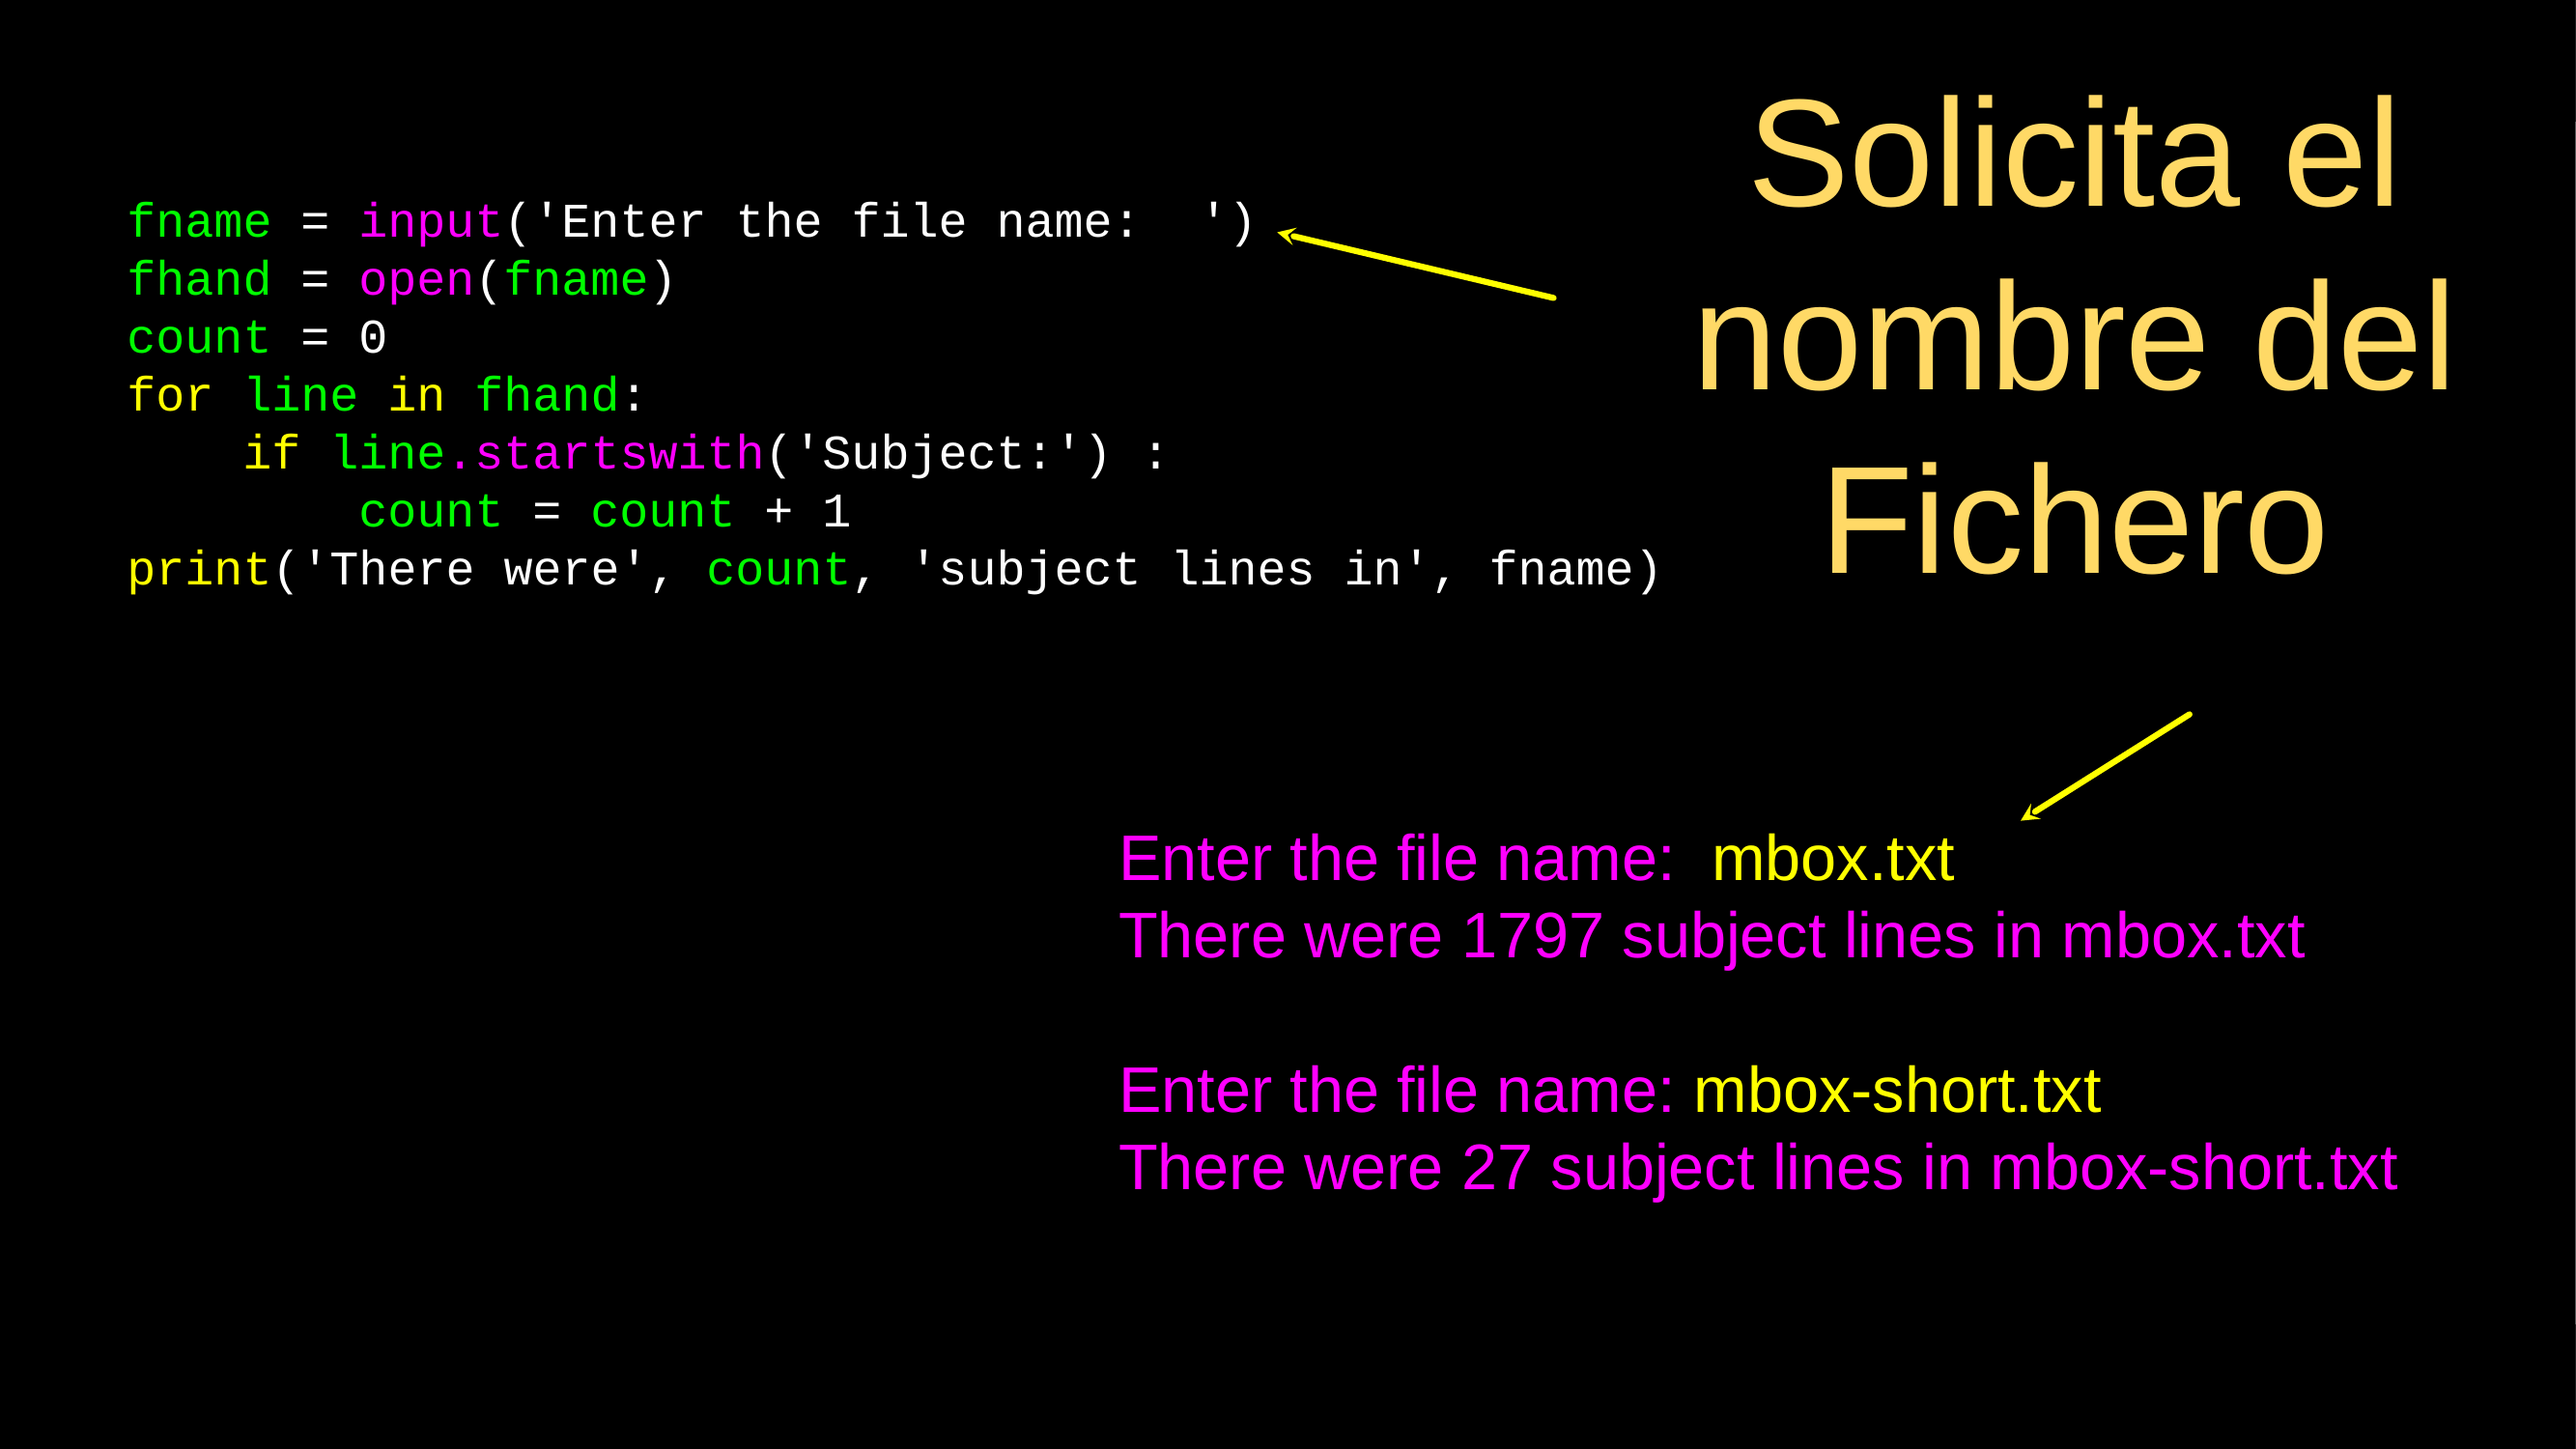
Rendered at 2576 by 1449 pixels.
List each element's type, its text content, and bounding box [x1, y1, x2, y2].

title Solicita el nombre del Fichero [1741, 189, 2479, 468]
text_box Enter the file name: mbox.txt There were 1797 subject lines in mbox.txt Enter the file name: mbox-short.txt There were 27 subject lines in mbox-short.txt [1118, 767, 2488, 1251]
text_box fname = input('Enter the file name: ') fhand = open(fname) count = 0 for line in fhand: if line.startswith('Subject:') : count = count + 1 print('There were', count, 'subject lines in', fname) [127, 122, 1741, 662]
